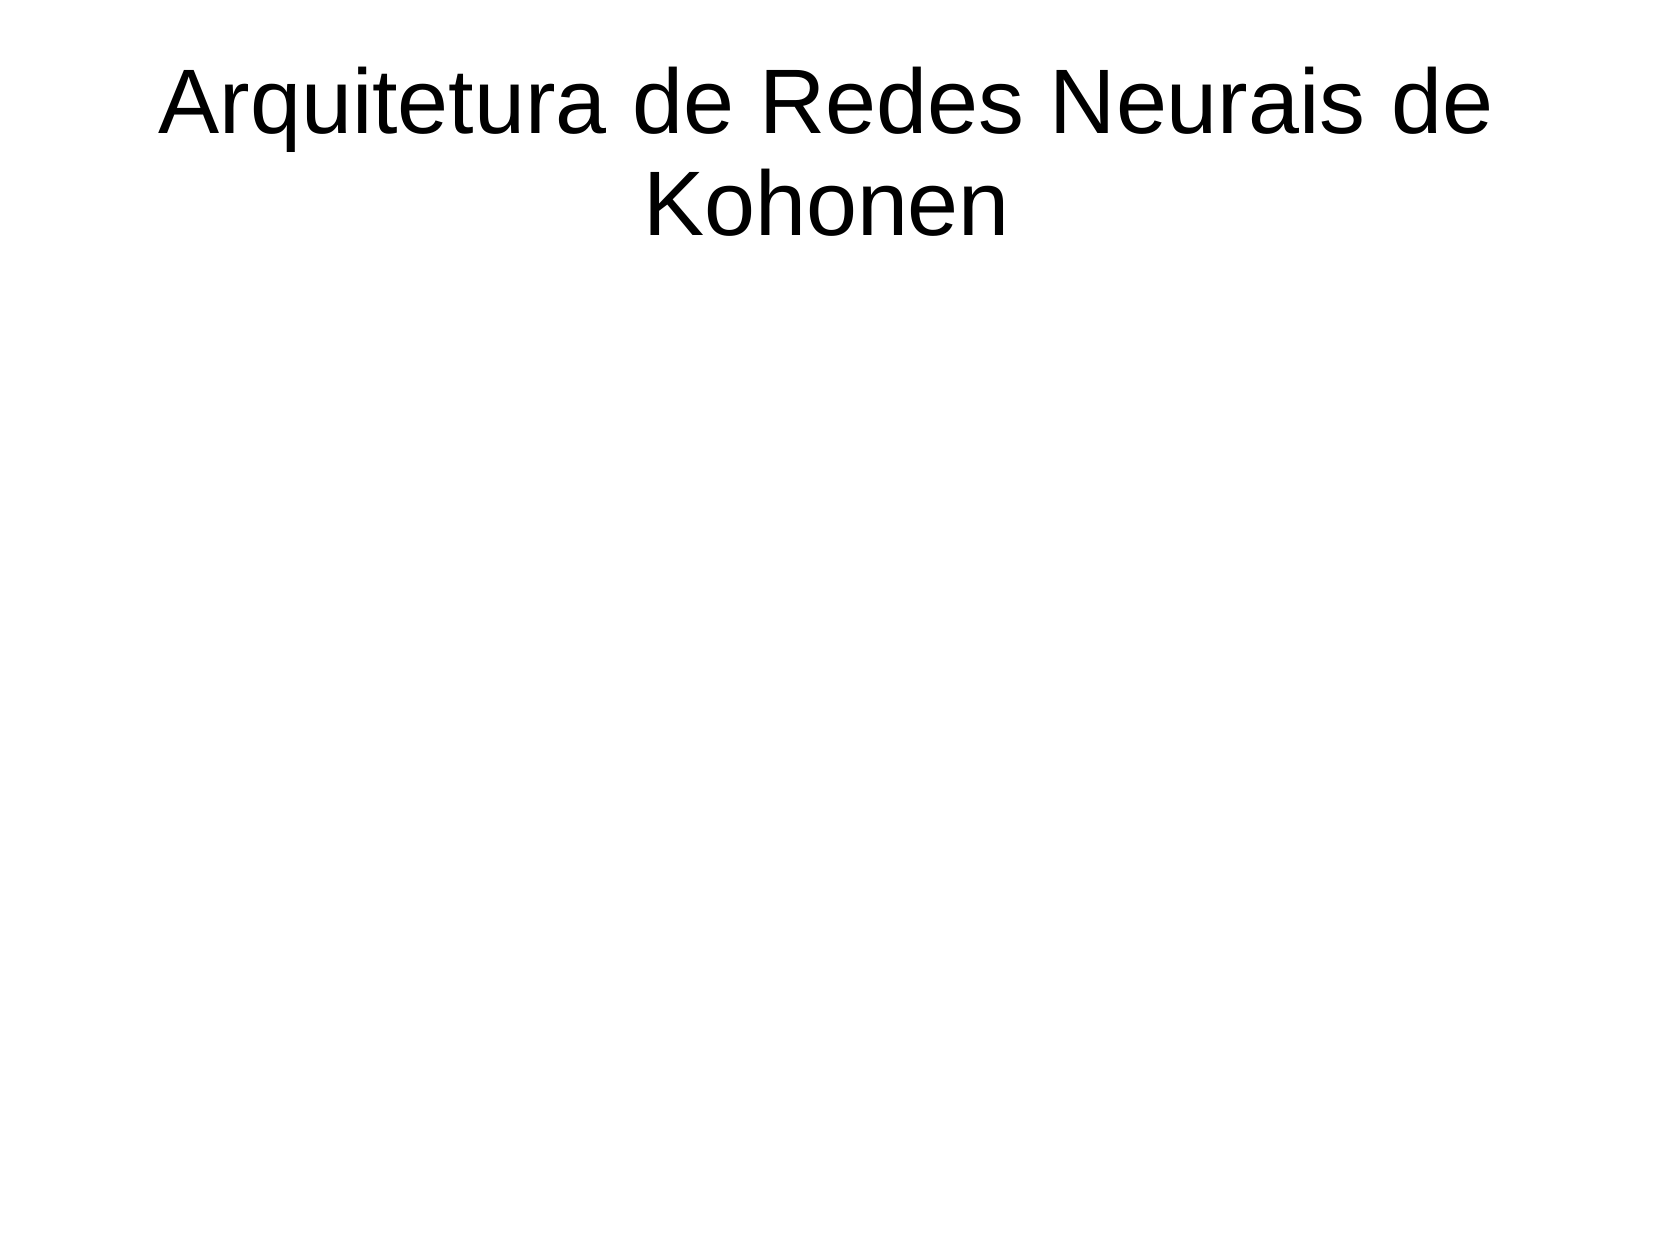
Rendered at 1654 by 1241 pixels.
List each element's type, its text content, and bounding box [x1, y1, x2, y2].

title Arquitetura de Redes Neurais de Kohonen [82, 49, 1571, 257]
